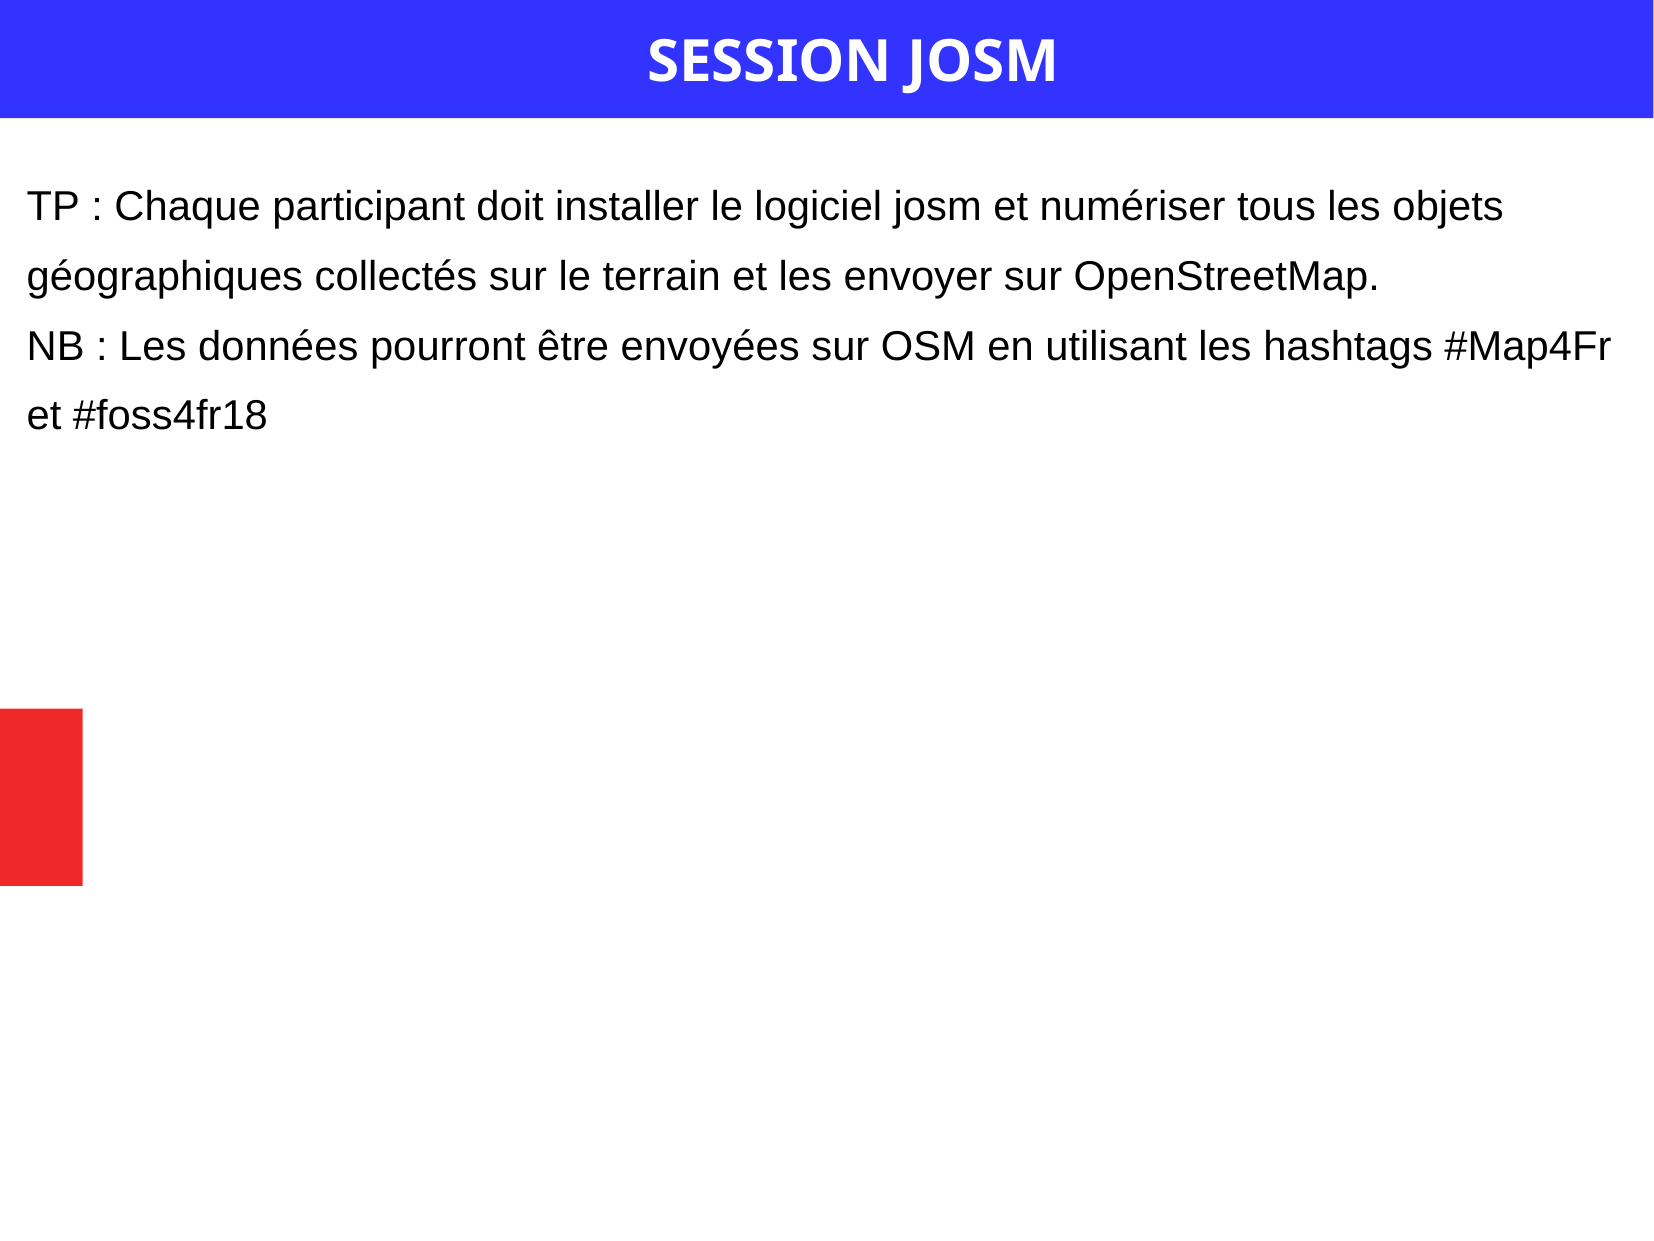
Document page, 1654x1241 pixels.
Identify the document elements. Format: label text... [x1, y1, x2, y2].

title SESSION JOSM [0, 0, 1654, 119]
text_box TP : Chaque participant doit installer le logiciel josm et numériser tous les objets géographiques collectés sur le terrain et les envoyer sur OpenStreetMap. NB : Les données pourront être envoyées sur OSM en utilisant les hashtags #Map4Fr et #foss4fr18 [11, 152, 1642, 423]
